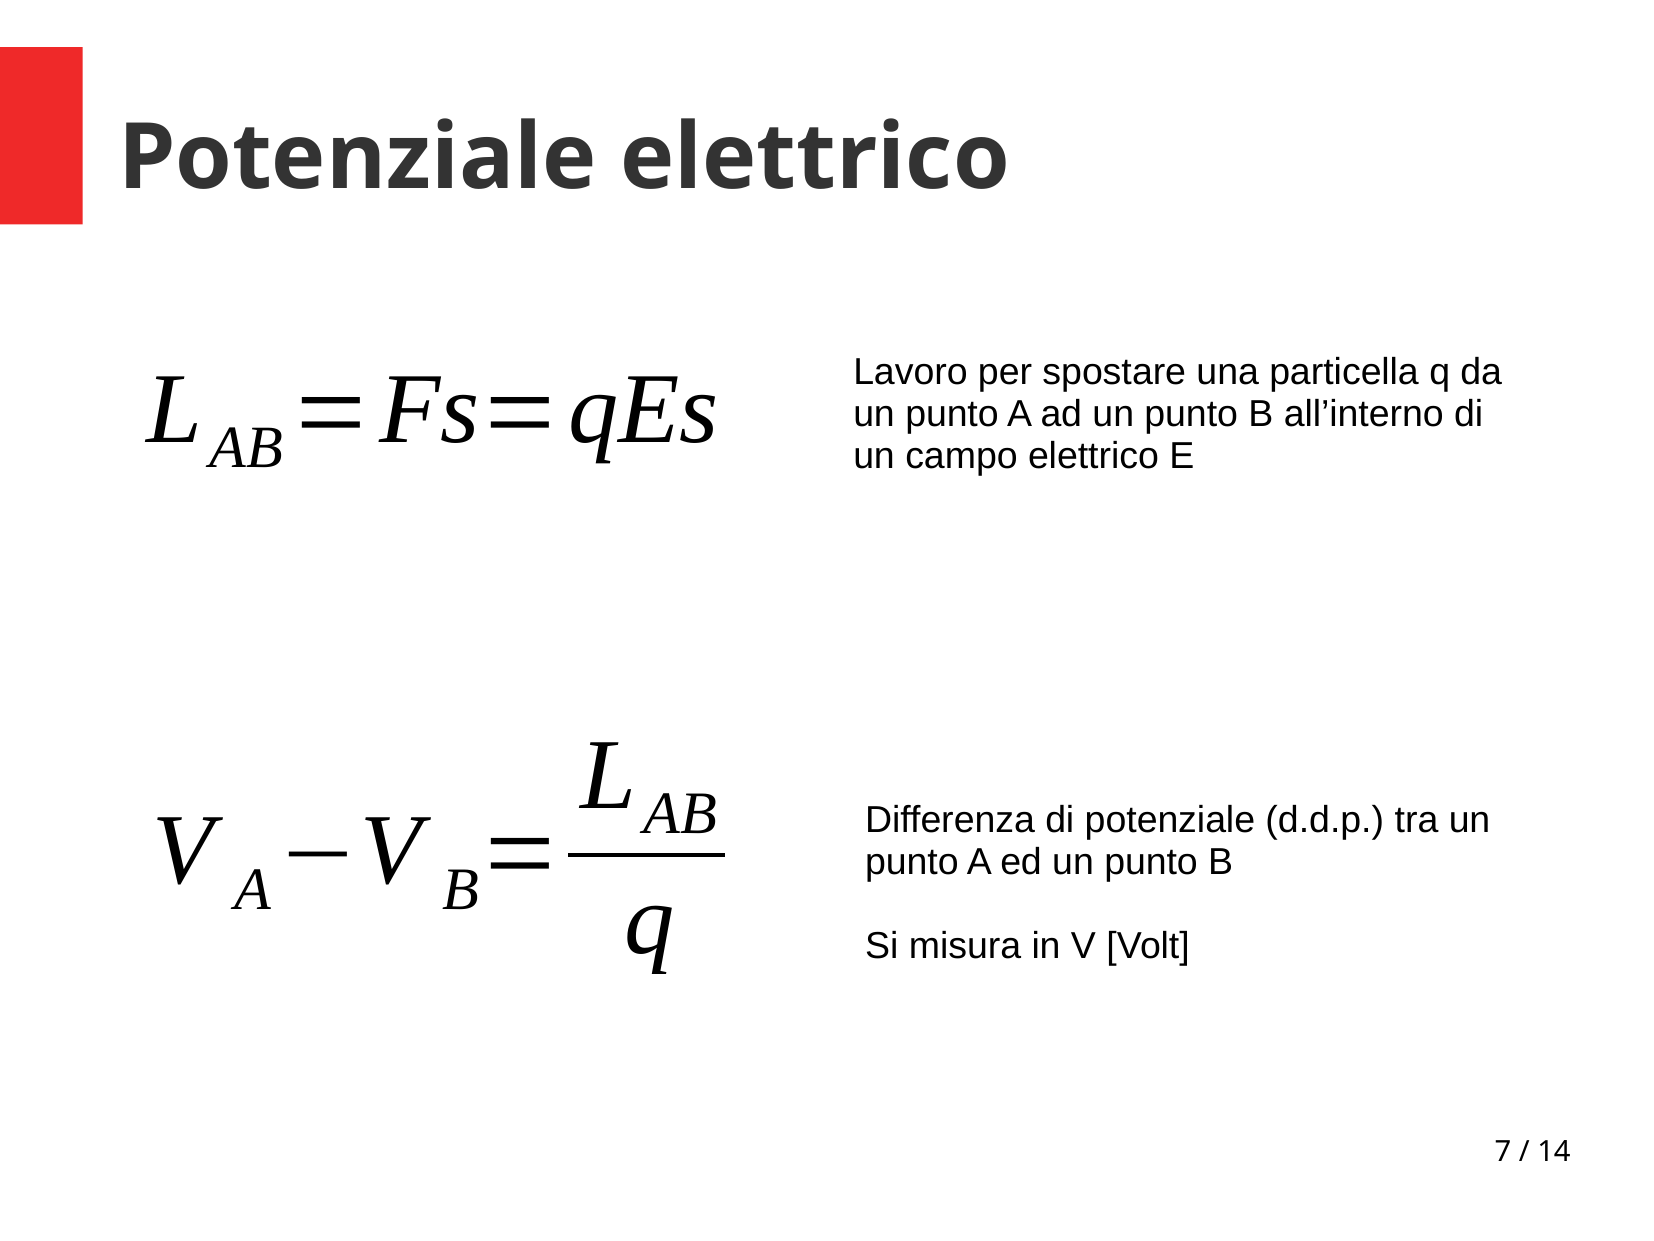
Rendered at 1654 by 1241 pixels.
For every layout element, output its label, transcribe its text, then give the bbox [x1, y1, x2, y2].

text_box Lavoro per spostare una particella q da un punto A ad un punto B all’interno di un campo elettrico E [838, 343, 1536, 485]
title Potenziale elettrico [118, 49, 1571, 257]
text_box Differenza di potenziale (d.d.p.) tra un punto A ed un punto B Si misura in V [Volt] [850, 791, 1536, 975]
chart [115, 354, 745, 481]
chart [127, 720, 756, 974]
